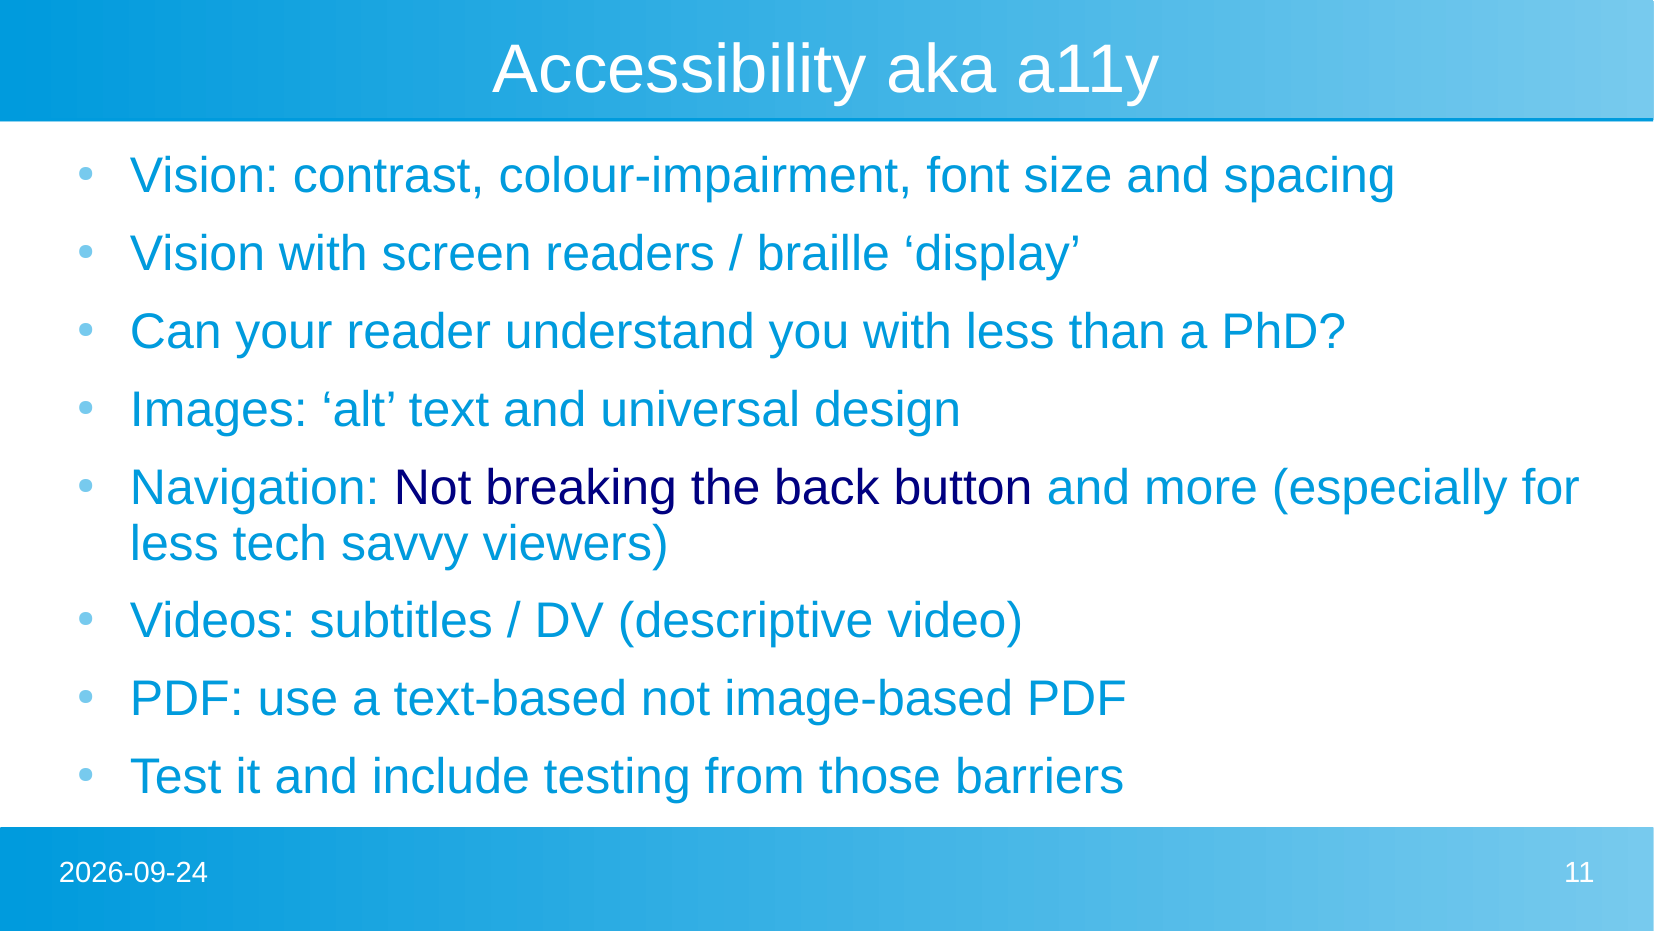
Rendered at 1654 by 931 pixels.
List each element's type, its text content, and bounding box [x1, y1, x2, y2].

title Accessibility aka a11y [59, 29, 1595, 108]
list Vision: contrast, colour-impairment, font size and spacing Vision with screen readers / braille ‘display’ Can your reader understand you with less than a PhD? Images: ‘alt’ text and universal design Navigation: Not breaking the back button and more (especially for less tech savvy viewers) Videos: subtitles / DV (descriptive video) PDF: use a text-based not image-based PDF Test it and include testing from those barriers [59, 147, 1595, 739]
